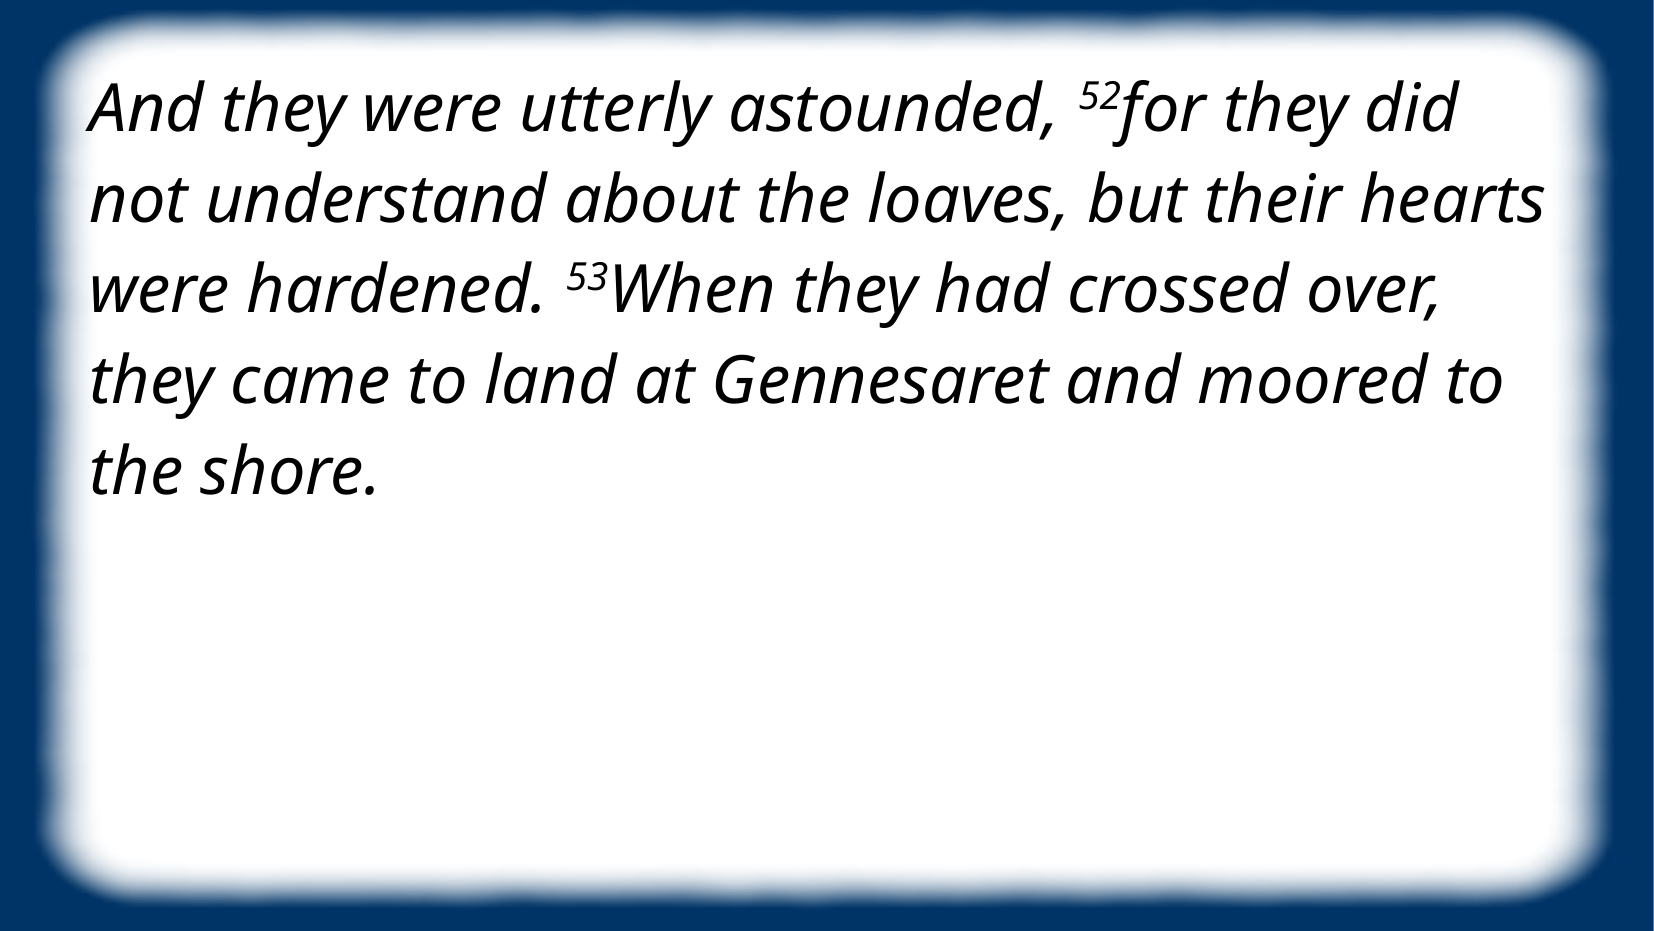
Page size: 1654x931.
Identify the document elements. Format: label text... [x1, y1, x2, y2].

text_box And they were utterly astounded, 52for they did not understand about the loaves, but their hearts were hardened. 53When they had crossed over, they came to land at Gennesaret and moored to the shore. [74, 52, 1576, 526]
picture [0, 0, 1654, 931]
